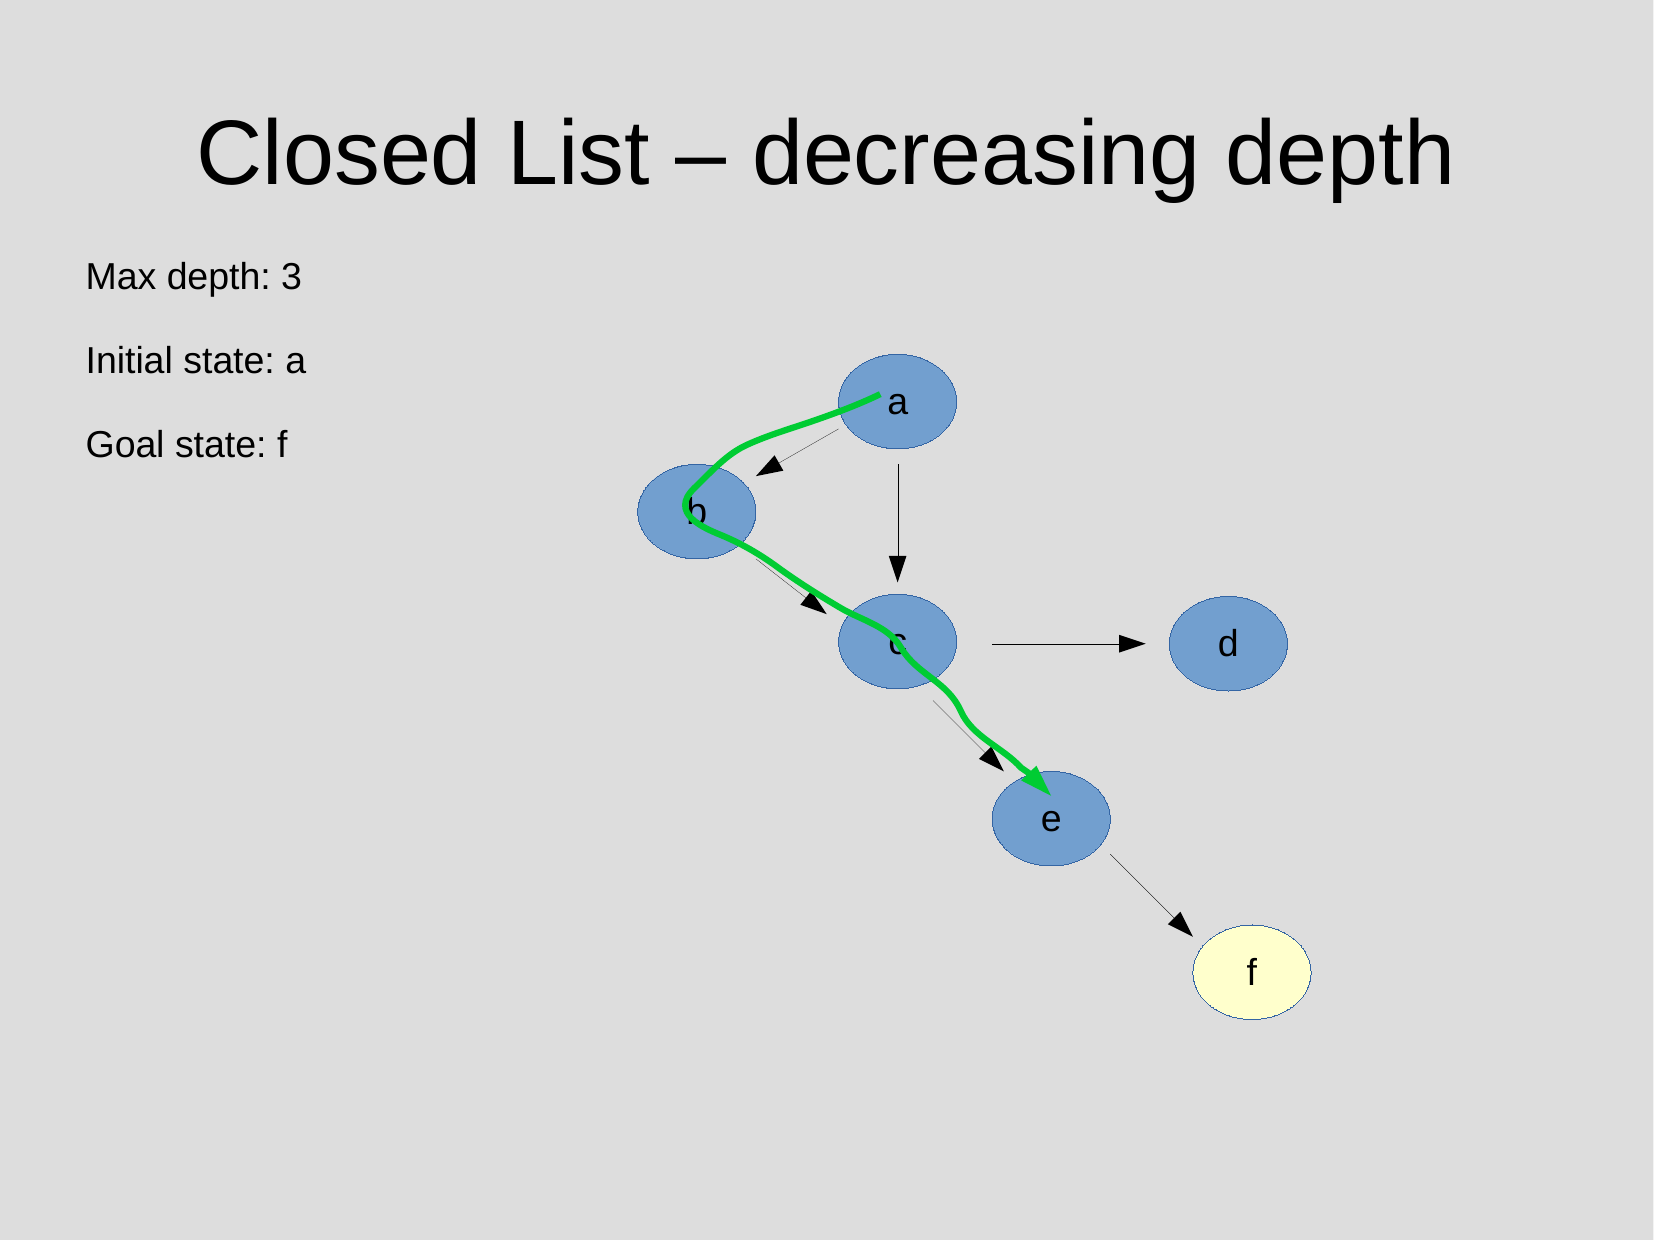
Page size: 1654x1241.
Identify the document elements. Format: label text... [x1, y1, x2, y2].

text_box c [838, 616, 930, 689]
text_box a [838, 354, 957, 449]
text_box e [992, 771, 1111, 866]
text_box d [1169, 596, 1288, 692]
title Closed List – decreasing depth [82, 49, 1571, 257]
text_box c [853, 594, 957, 677]
text_box b [692, 506, 702, 520]
text_box f [1192, 924, 1312, 1020]
text_box Max depth: 3 Initial state: a Goal state: f [70, 248, 426, 471]
text_box b [637, 464, 737, 559]
text_box b [692, 468, 756, 541]
